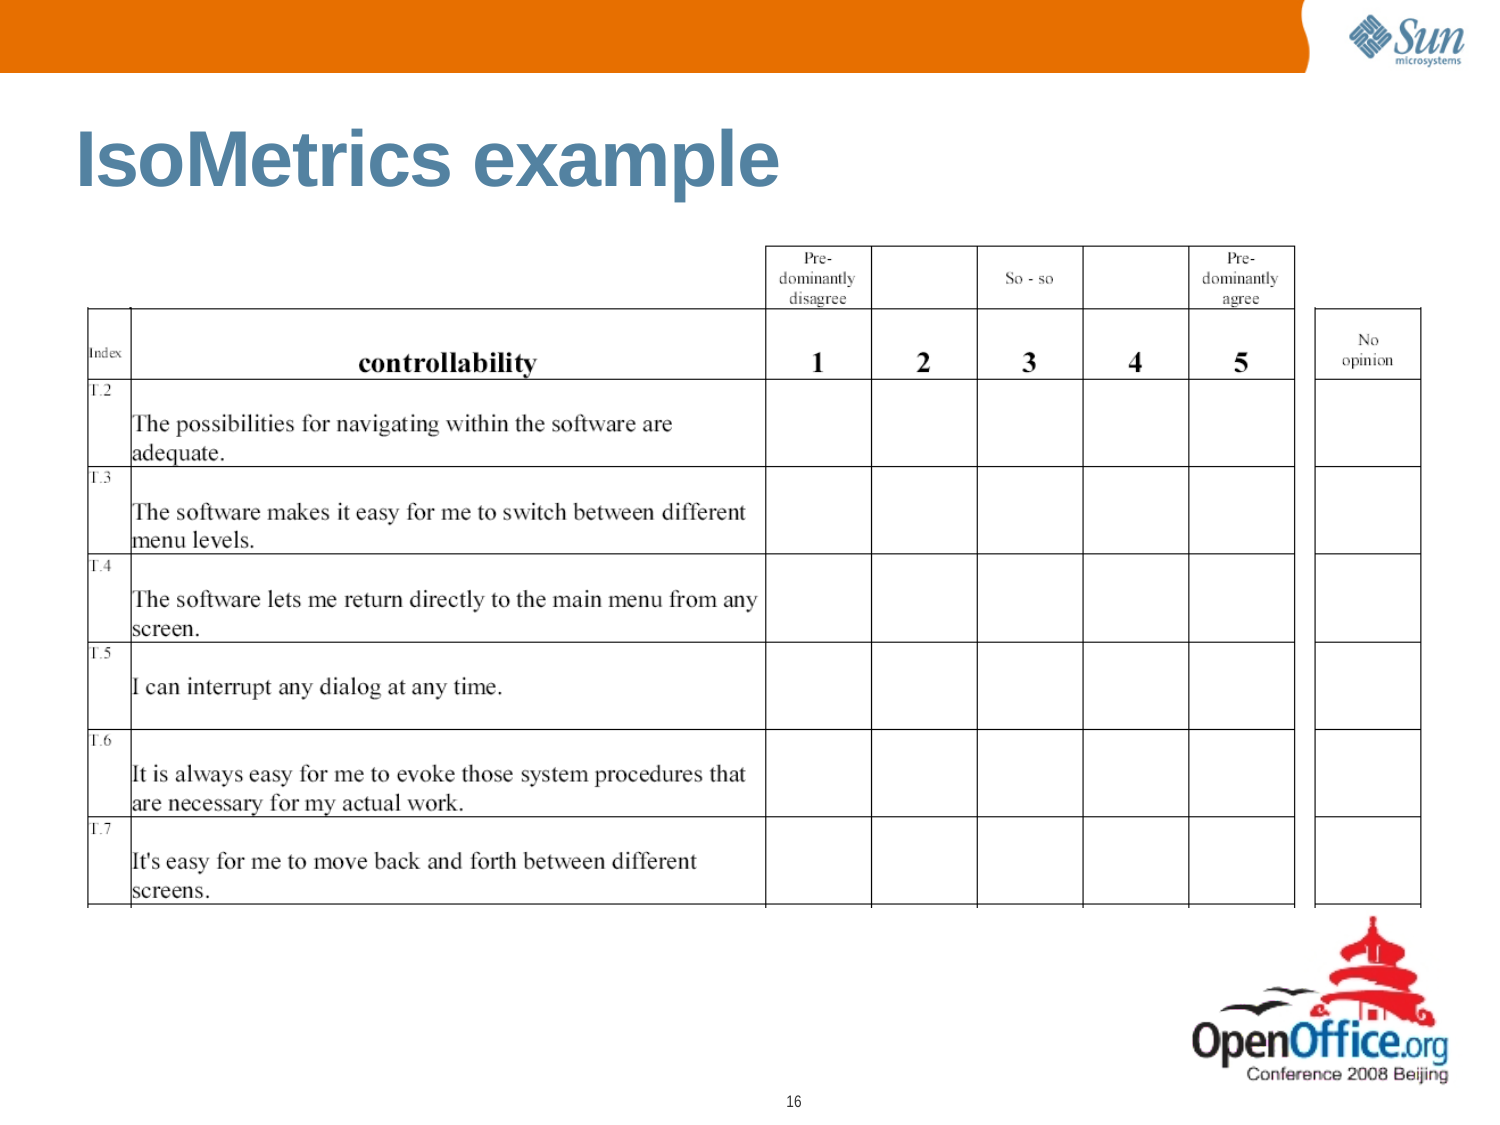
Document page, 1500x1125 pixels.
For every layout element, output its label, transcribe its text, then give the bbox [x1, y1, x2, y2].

picture [0, 0, 1500, 73]
title IsoMetrics example [75, 123, 1437, 227]
picture [84, 230, 1463, 1105]
